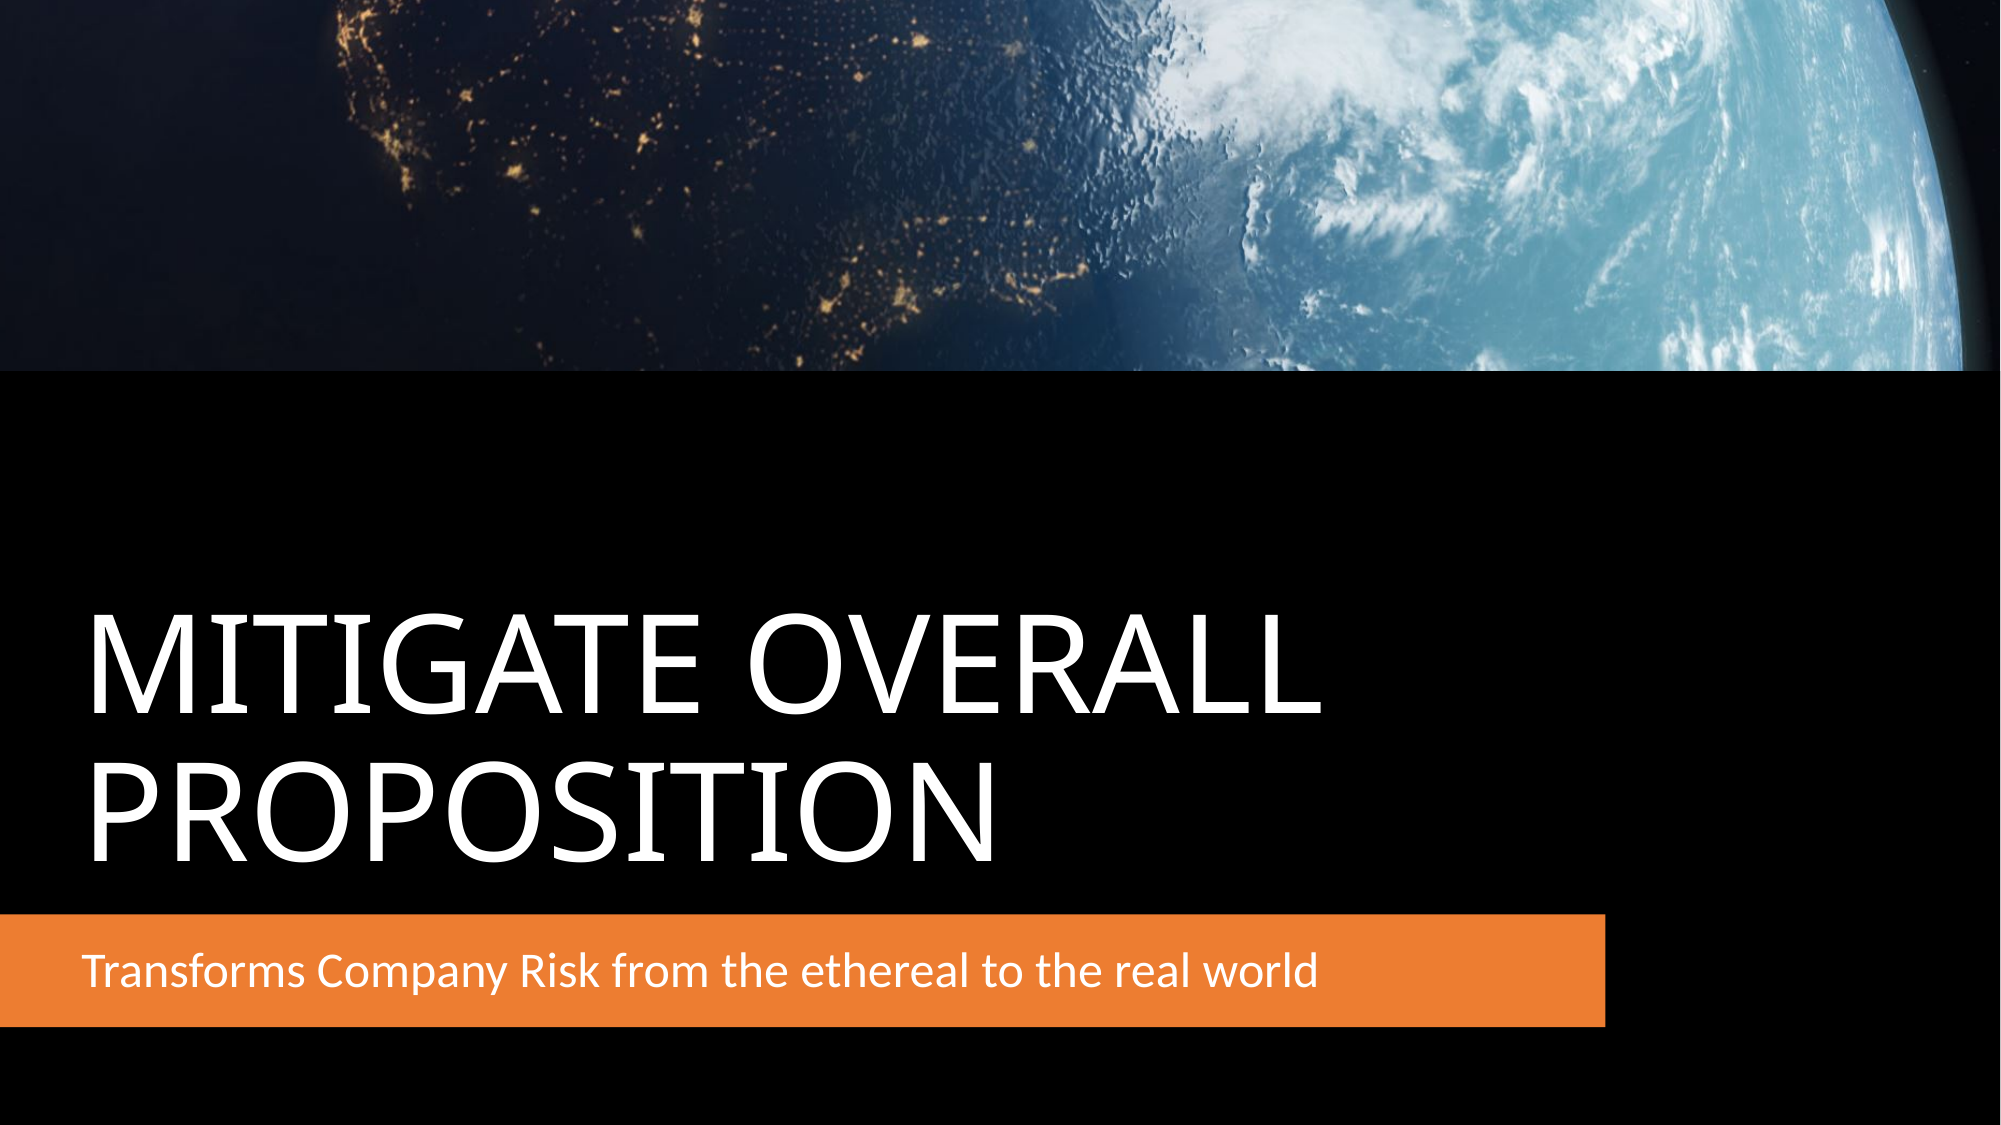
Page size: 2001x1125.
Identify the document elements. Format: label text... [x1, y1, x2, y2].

text_box [0, 372, 2000, 1125]
title MITIGATE OVERALL PROPOSITION [66, 507, 1556, 899]
picture [0, 0, 2000, 372]
list Transforms Company Risk from the ethereal to the real world [66, 922, 1556, 1021]
